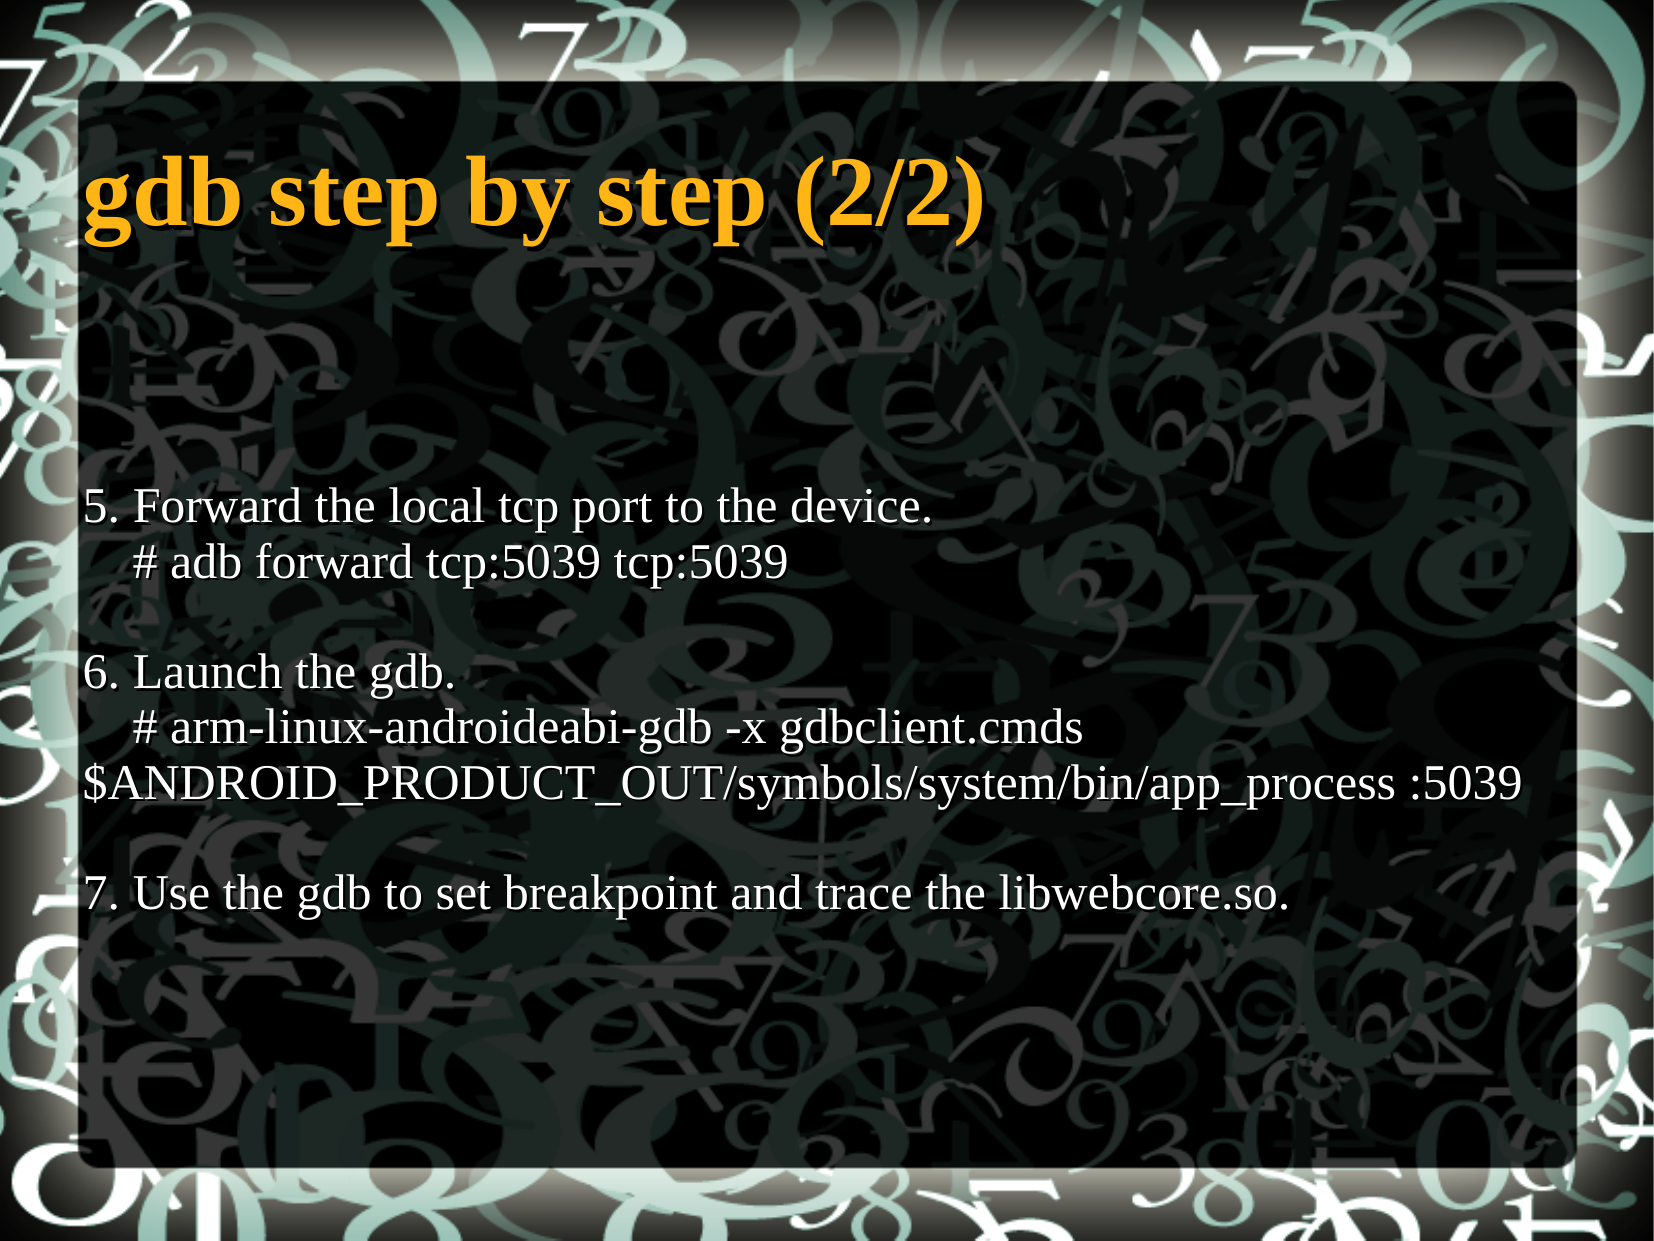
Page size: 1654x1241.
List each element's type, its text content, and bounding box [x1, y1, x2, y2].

subtitle 5. Forward the local tcp port to the device. # adb forward tcp:5039 tcp:5039 6. Launch the gdb. # arm-linux-androideabi-gdb -x gdbclient.cmds $ANDROID_PRODUCT_OUT/symbols/system/bin/app_process :5039 7. Use the gdb to set breakpoint and trace the libwebcore.so. [82, 290, 1571, 1109]
picture [0, 0, 1654, 1241]
title gdb step by step (2/2) [82, 88, 1571, 290]
